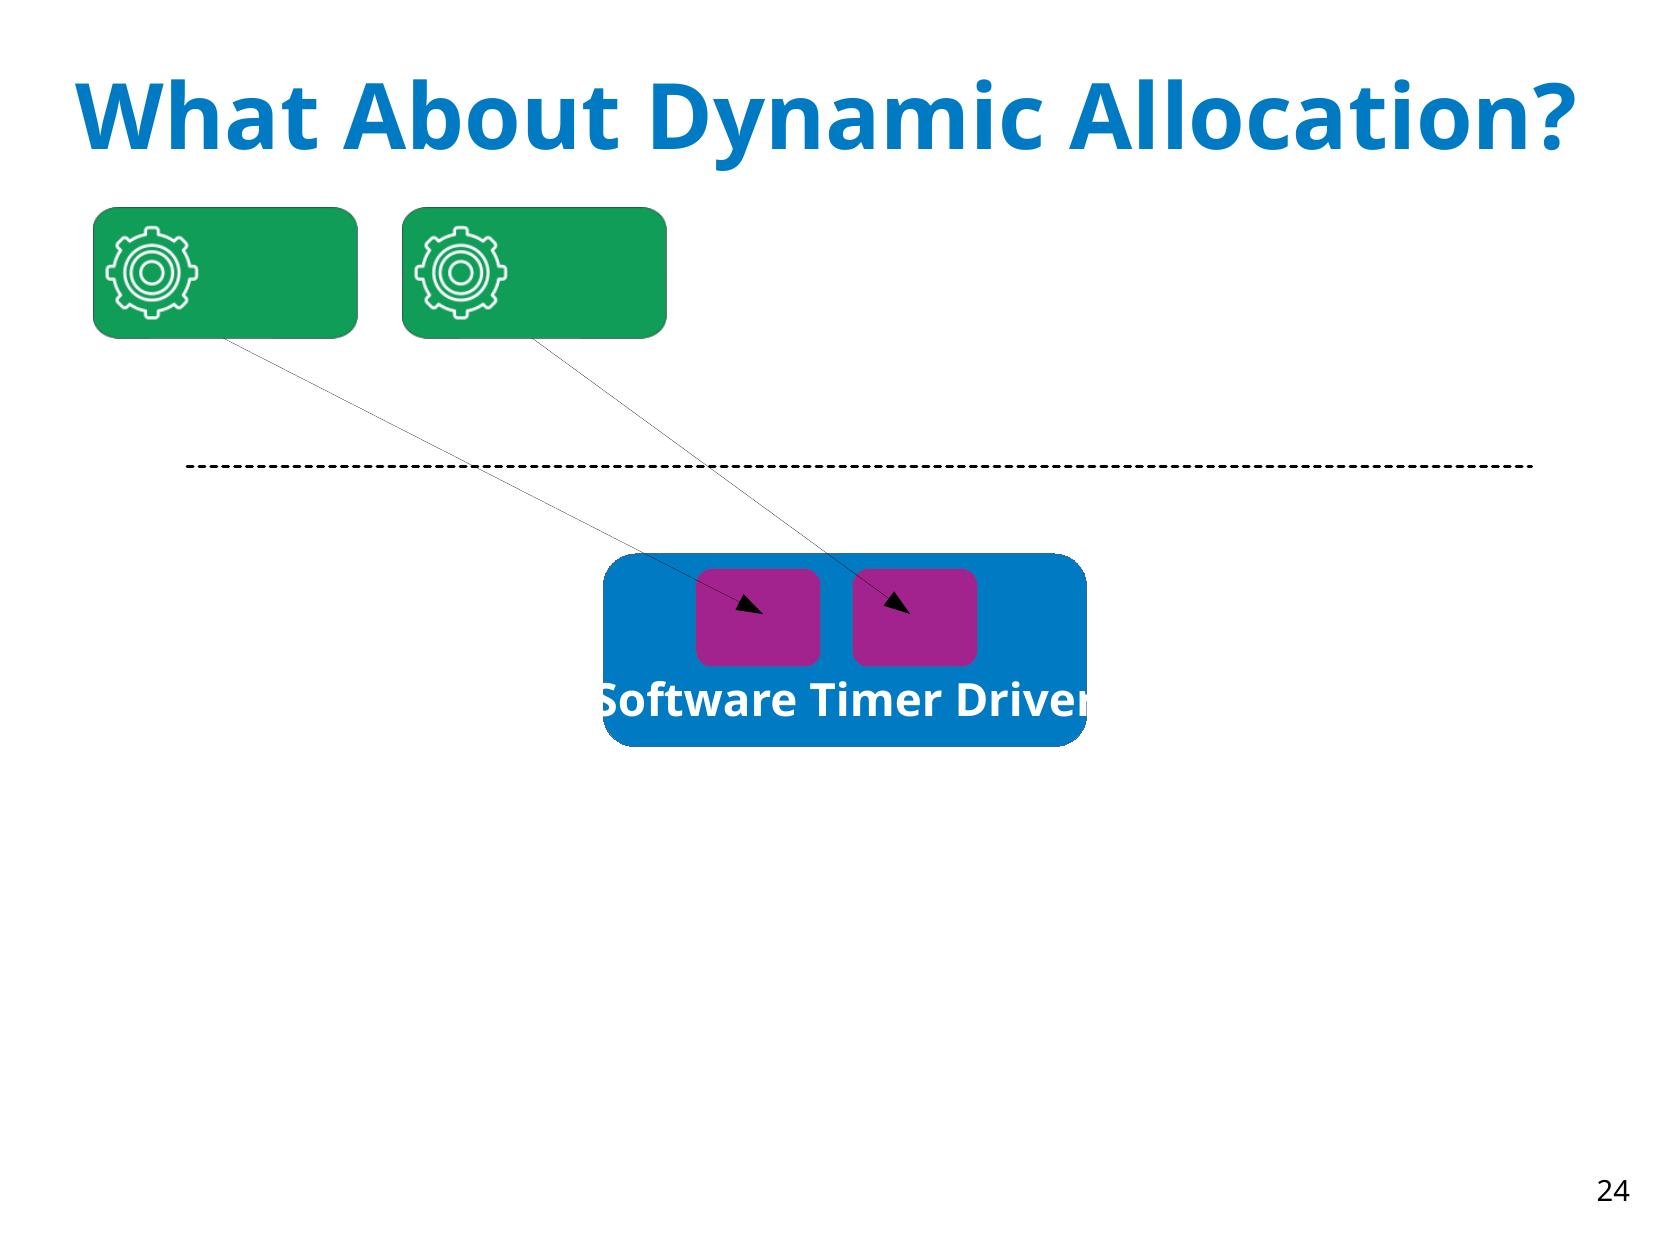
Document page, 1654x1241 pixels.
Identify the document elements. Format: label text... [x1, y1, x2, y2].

picture [93, 207, 358, 339]
text_box [852, 568, 978, 667]
picture [402, 207, 667, 339]
text_box [695, 568, 821, 667]
text_box Software Timer Driver [603, 553, 1087, 747]
text_box What About Dynamic Allocation? [0, 0, 1654, 237]
